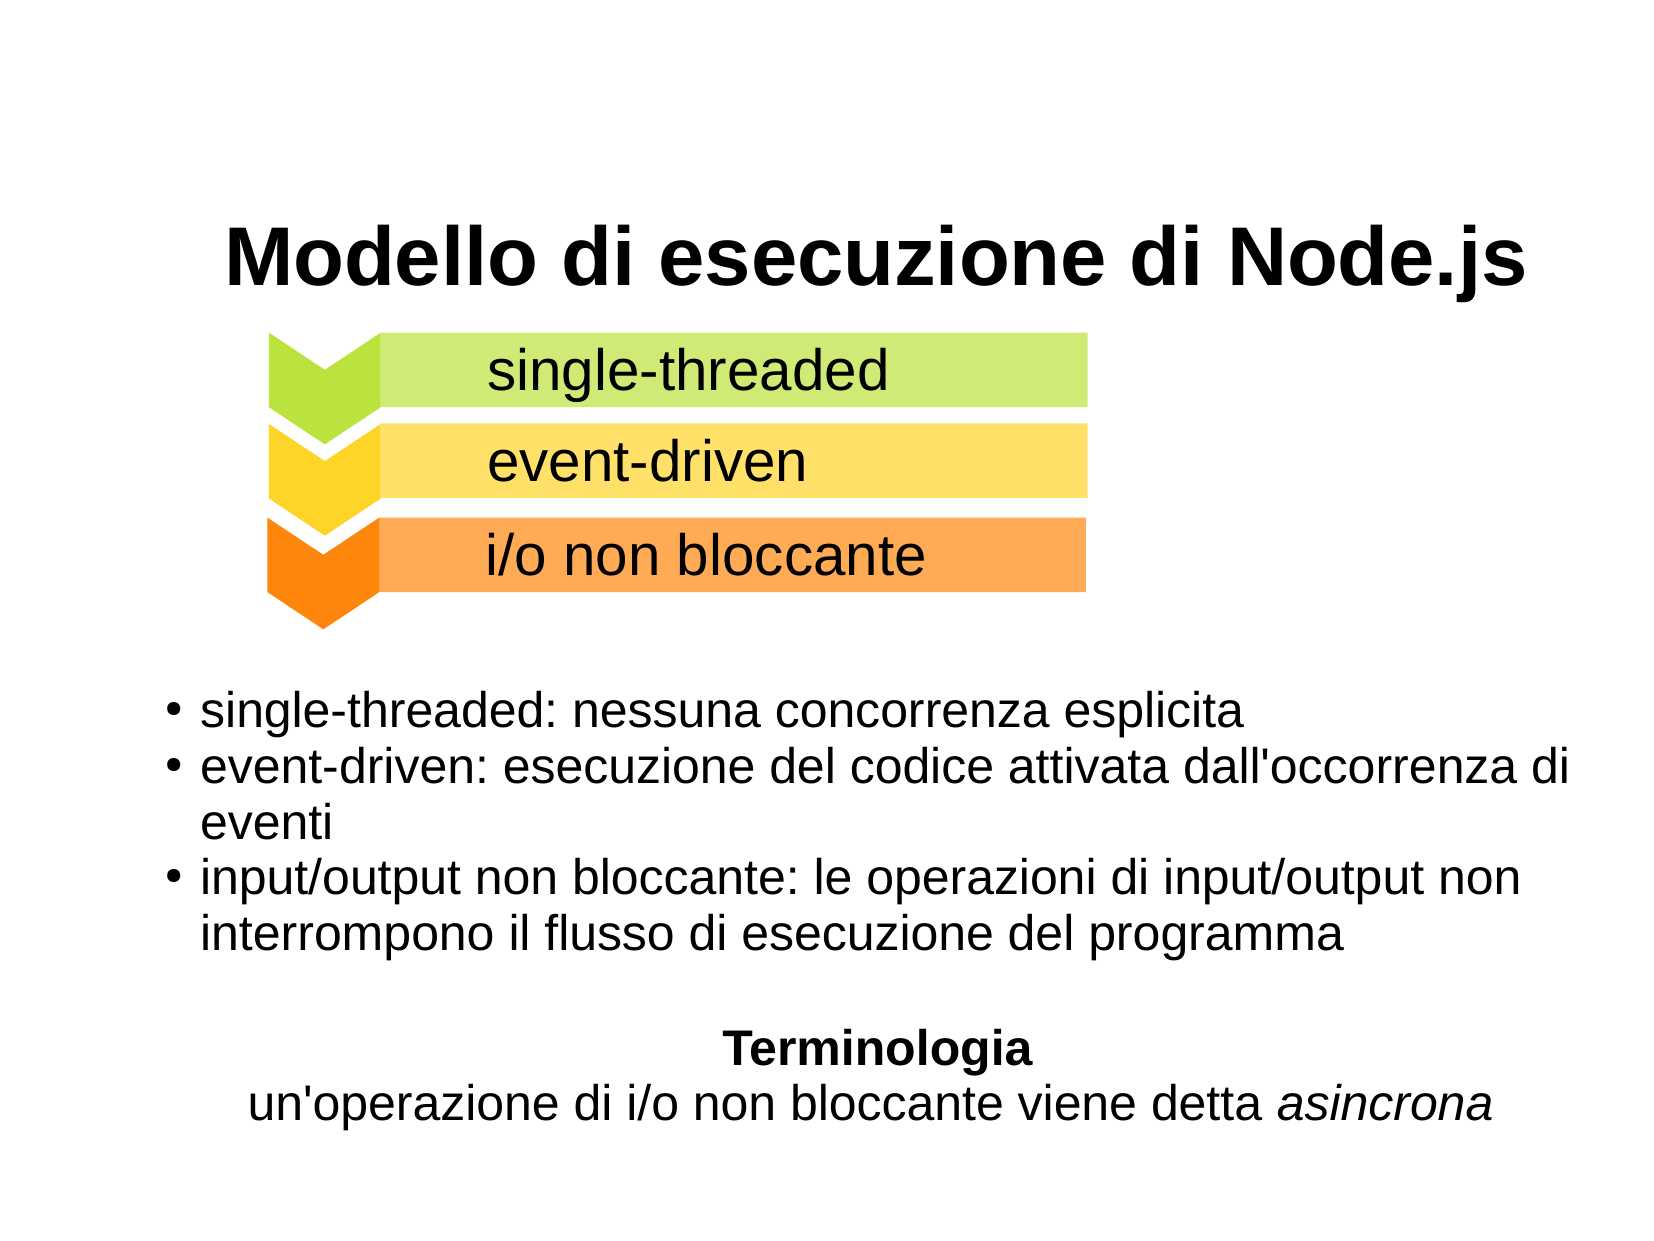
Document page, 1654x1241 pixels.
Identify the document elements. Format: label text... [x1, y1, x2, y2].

text_box [268, 332, 381, 445]
text_box single-threaded: nessuna concorrenza esplicita event-driven: esecuzione del codice attivata dall'occorrenza di eventi input/output non bloccante: le operazioni di input/output non interrompono il flusso di esecuzione del programma [150, 675, 1606, 969]
text_box event-driven [380, 423, 1088, 498]
text_box [267, 517, 380, 630]
text_box [268, 424, 381, 536]
text_box Terminologia un'operazione di i/o non bloccante viene detta asincrona [150, 1012, 1606, 1157]
text_box i/o non bloccante [380, 517, 1086, 593]
text_box single-threaded [381, 332, 1088, 408]
text_box Modello di esecuzione di Node.js [188, 208, 1565, 302]
